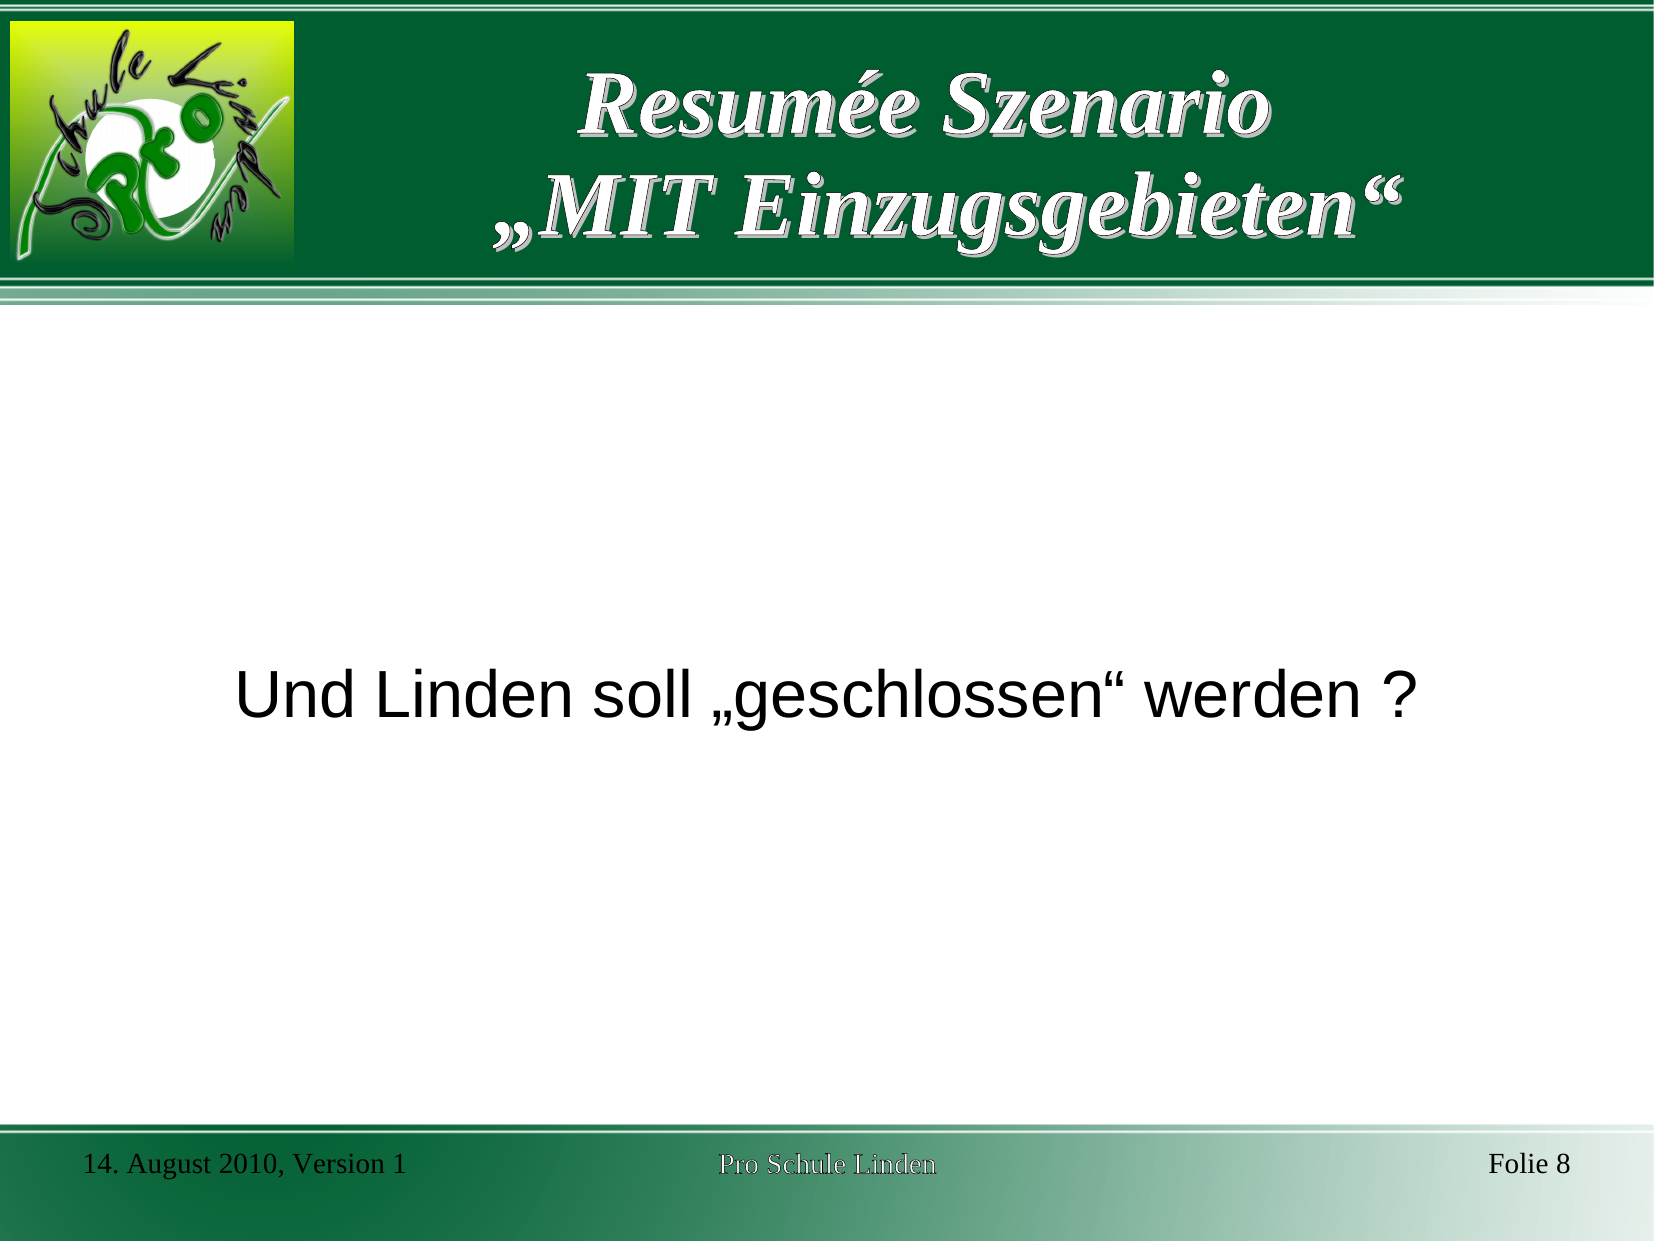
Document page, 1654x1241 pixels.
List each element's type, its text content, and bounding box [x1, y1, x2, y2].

picture [0, 0, 1654, 305]
picture [0, 1123, 1654, 1241]
subtitle Und Linden soll „geschlossen“ werden ? [82, 337, 1571, 1052]
title Resumée Szenario „MIT Einzugsgebieten“ [324, 49, 1571, 257]
